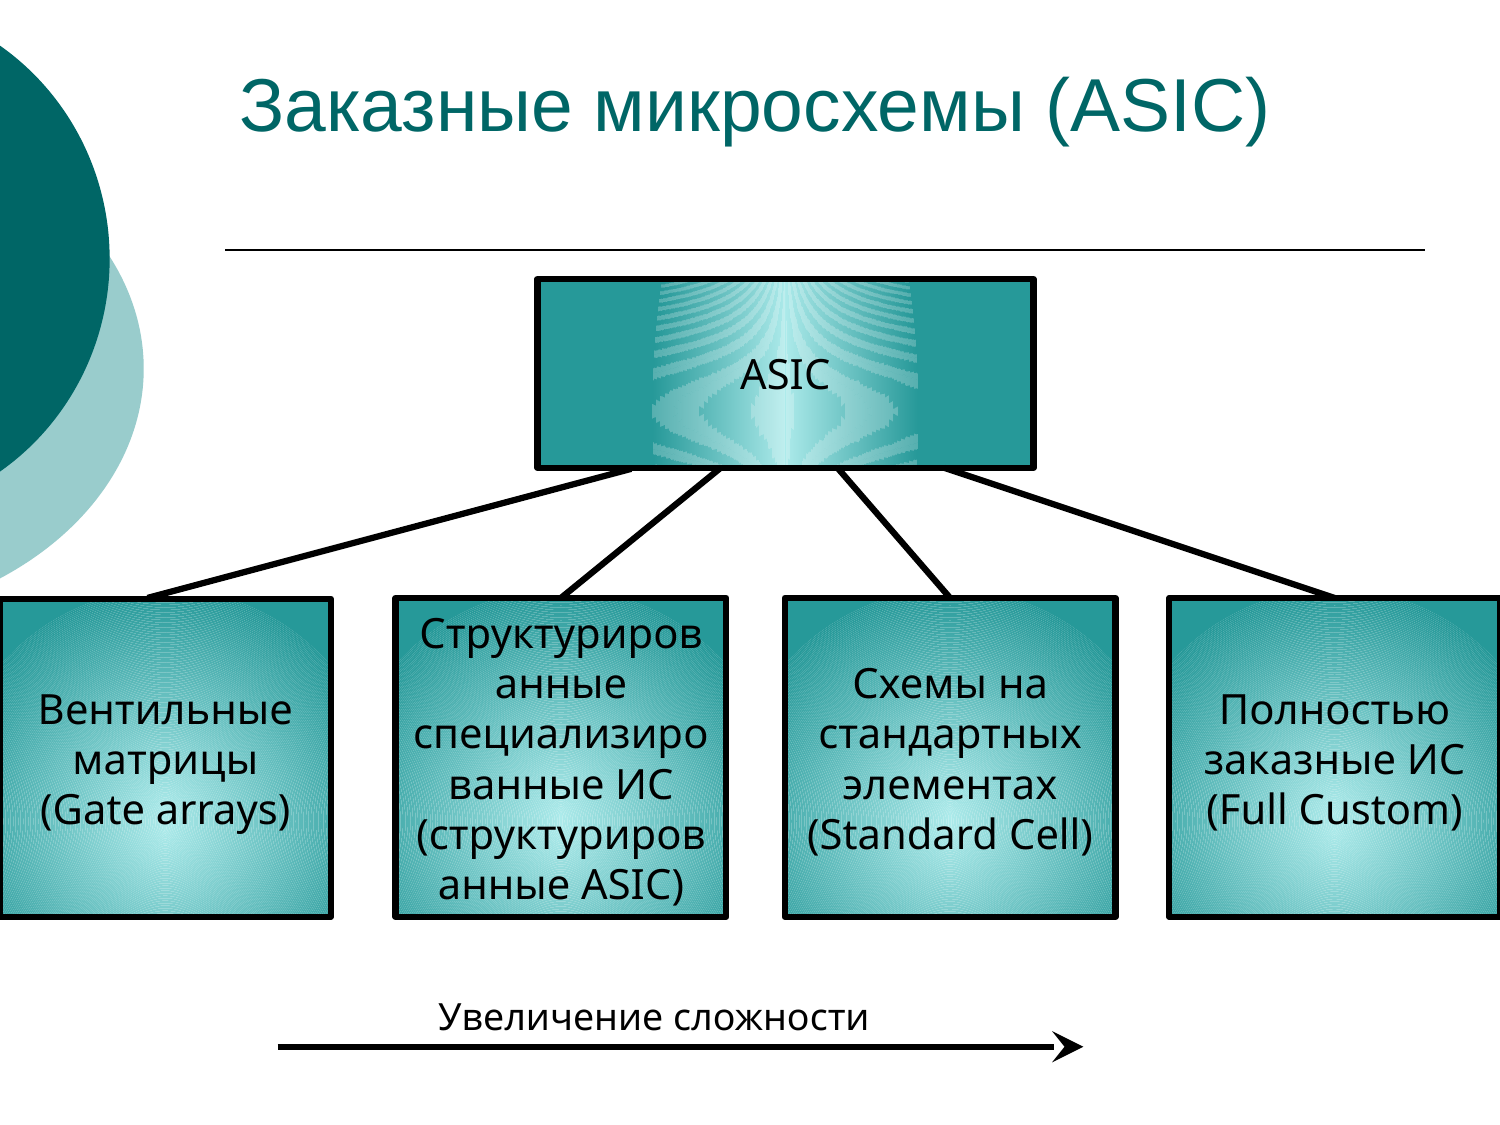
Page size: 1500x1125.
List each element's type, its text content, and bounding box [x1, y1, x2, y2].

text_box Схемы на стандартных элементах (Standard Cell) [784, 597, 1116, 917]
text_box Структурированные специализированные ИС (структурированные ASIC) [395, 597, 727, 917]
text_box Полностью заказные ИС (Full Custom) [1169, 597, 1500, 917]
text_box ASIC [537, 278, 1034, 468]
title Заказные микросхемы (ASIC) [224, 49, 1425, 237]
text_box Увеличение сложности [405, 985, 902, 1046]
text_box Вентильные матрицы (Gate arrays) [0, 598, 331, 917]
